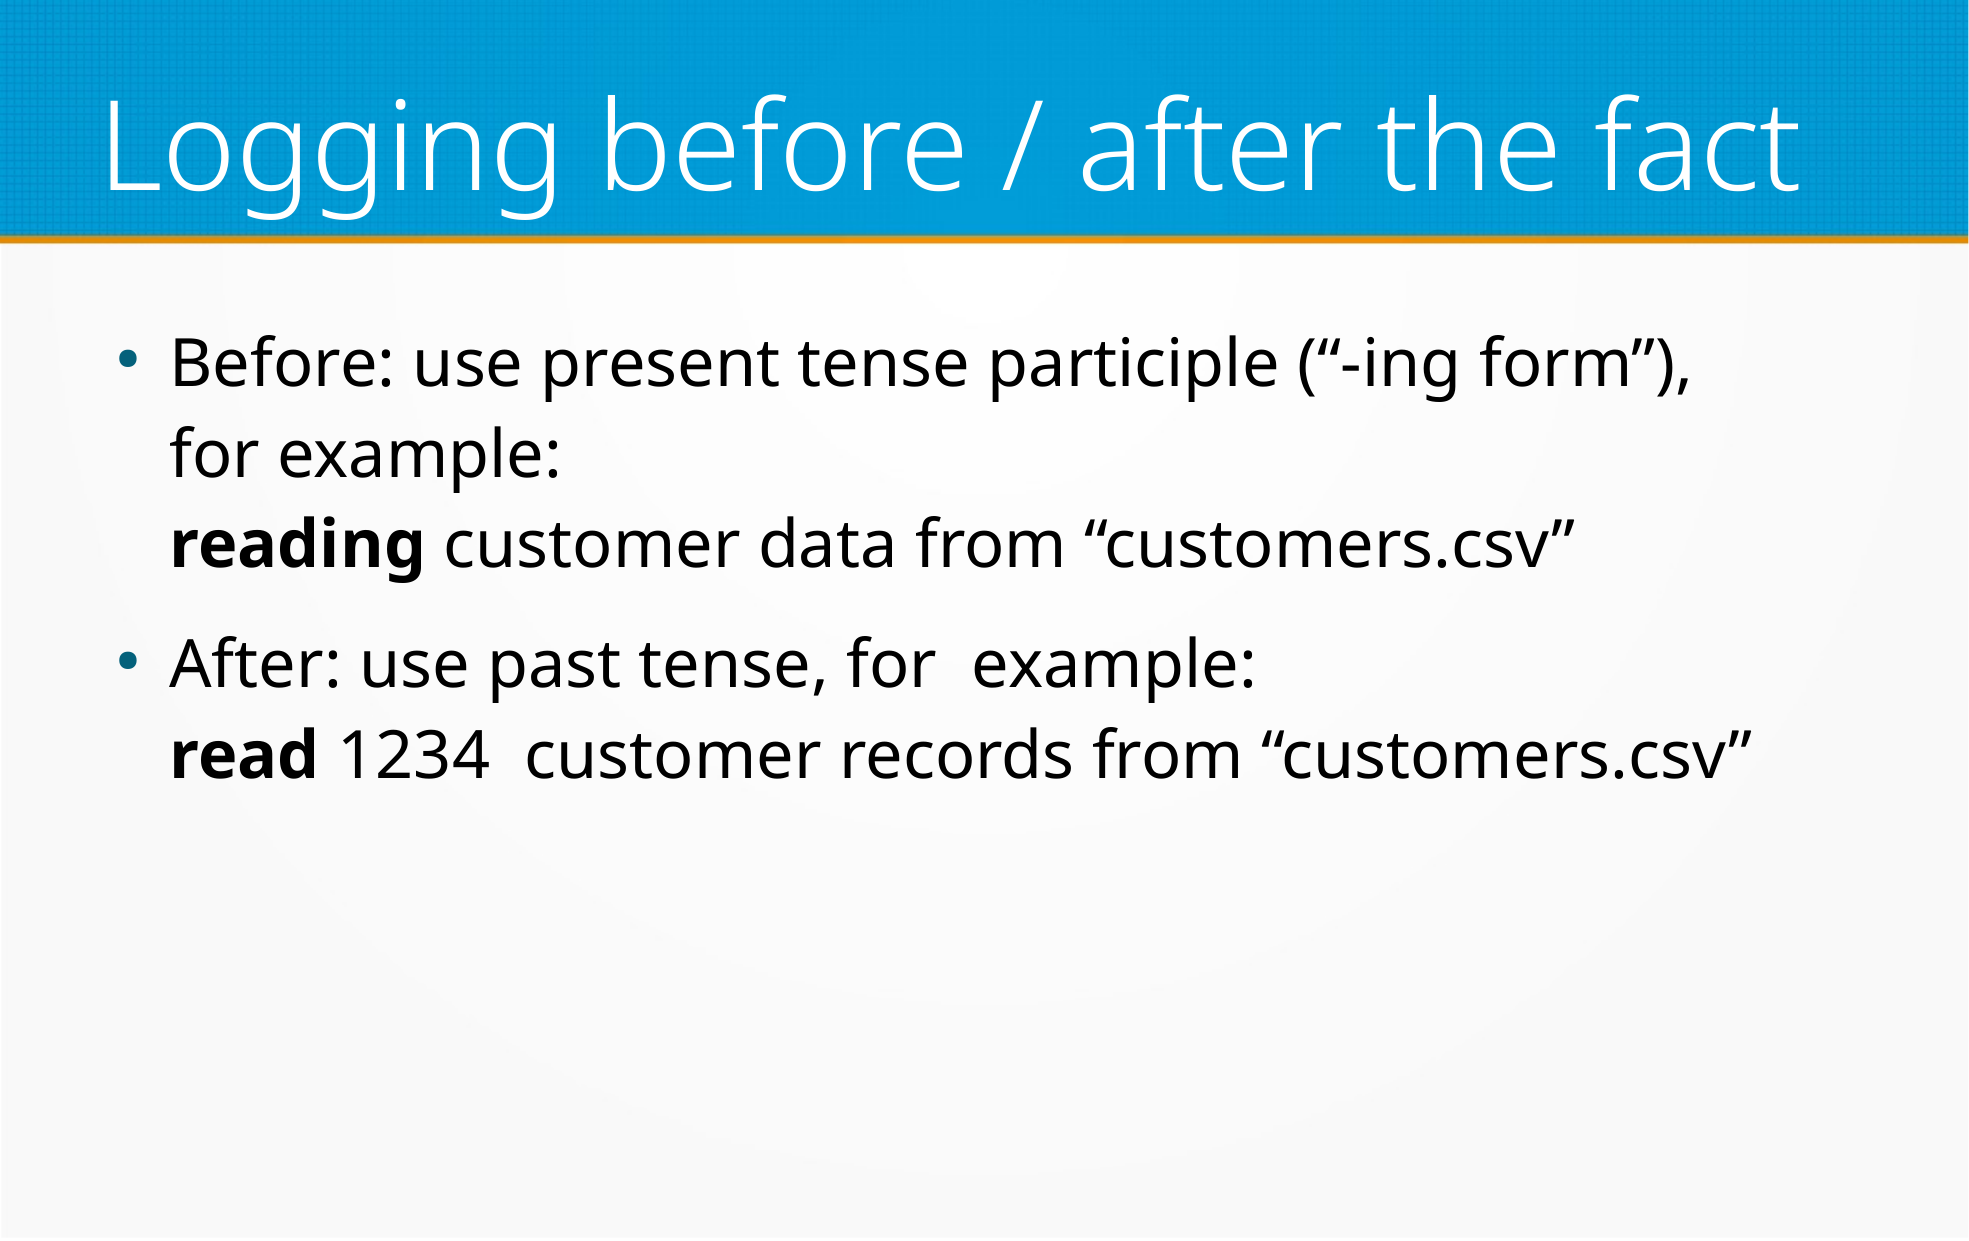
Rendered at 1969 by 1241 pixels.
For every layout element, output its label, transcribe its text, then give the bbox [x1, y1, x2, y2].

list Before: use present tense participle (“-ing form”), for example: reading customer data from “customers.csv” After: use past tense, for example: read 1234 customer records from “customers.csv” [98, 315, 1861, 1081]
picture [0, 233, 1969, 1241]
title Logging before / after the fact [98, 19, 1870, 227]
